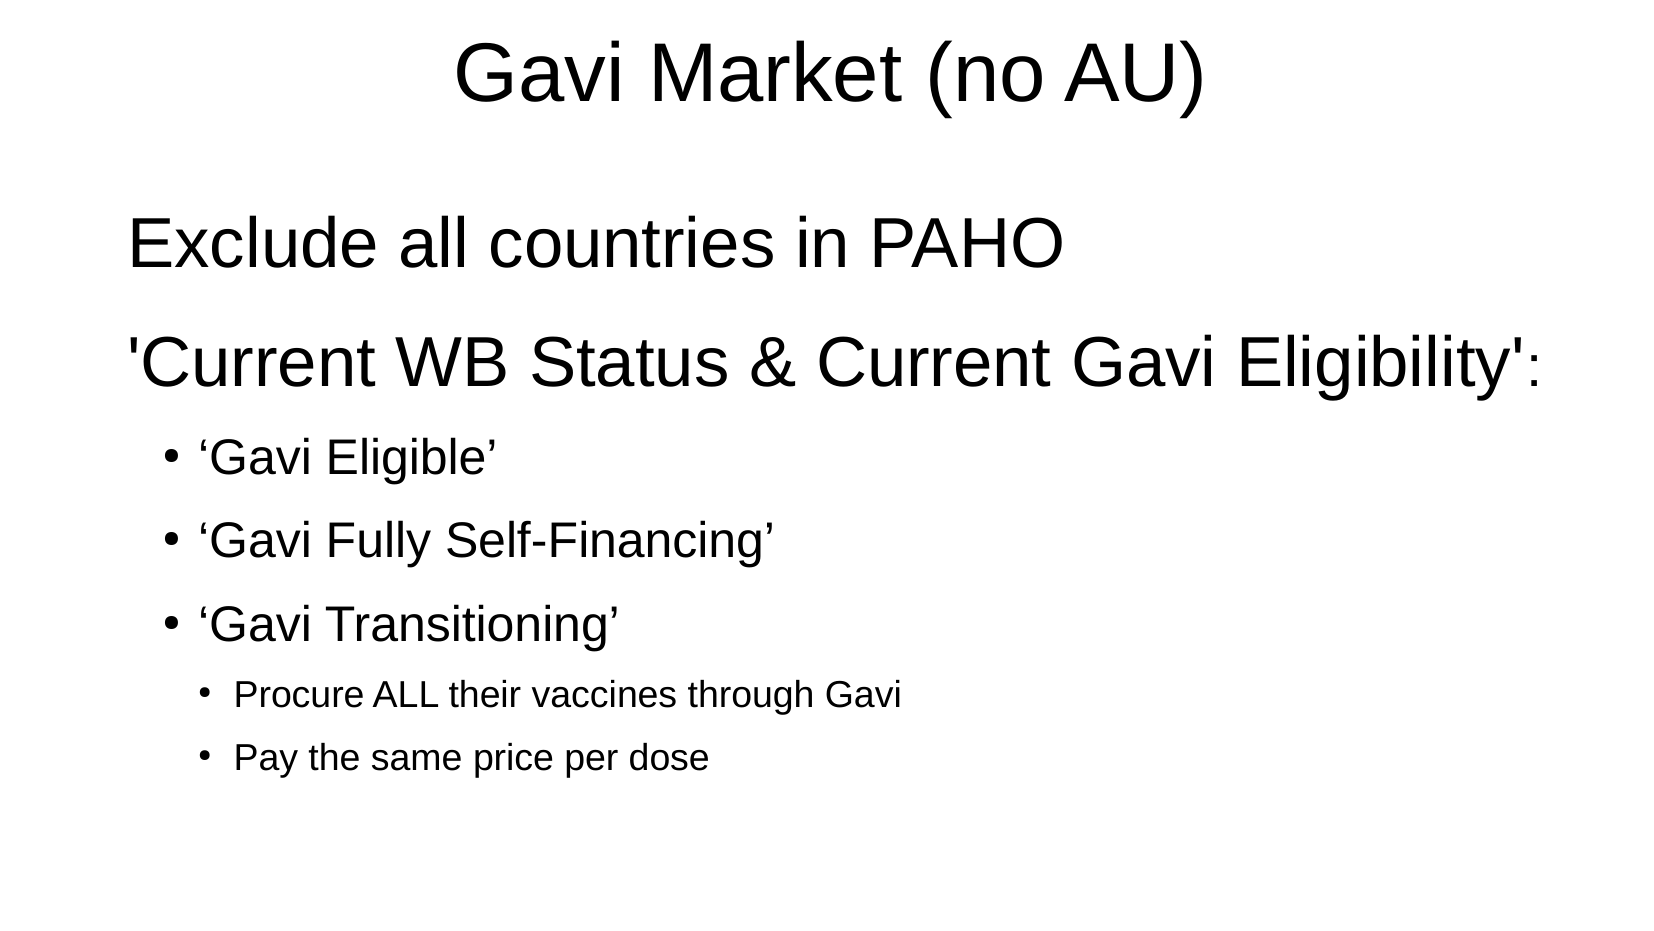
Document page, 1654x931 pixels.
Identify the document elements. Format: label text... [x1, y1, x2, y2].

title Gavi Market (no AU) [86, 0, 1576, 151]
text_box Exclude all countries in PAHO 'Current WB Status & Current Gavi Eligibility': ‘Gavi Eligible’ ‘Gavi Fully Self-Financing’ ‘Gavi Transitioning’ Procure ALL their vaccines through Gavi Pay the same price per dose [112, 156, 1558, 849]
